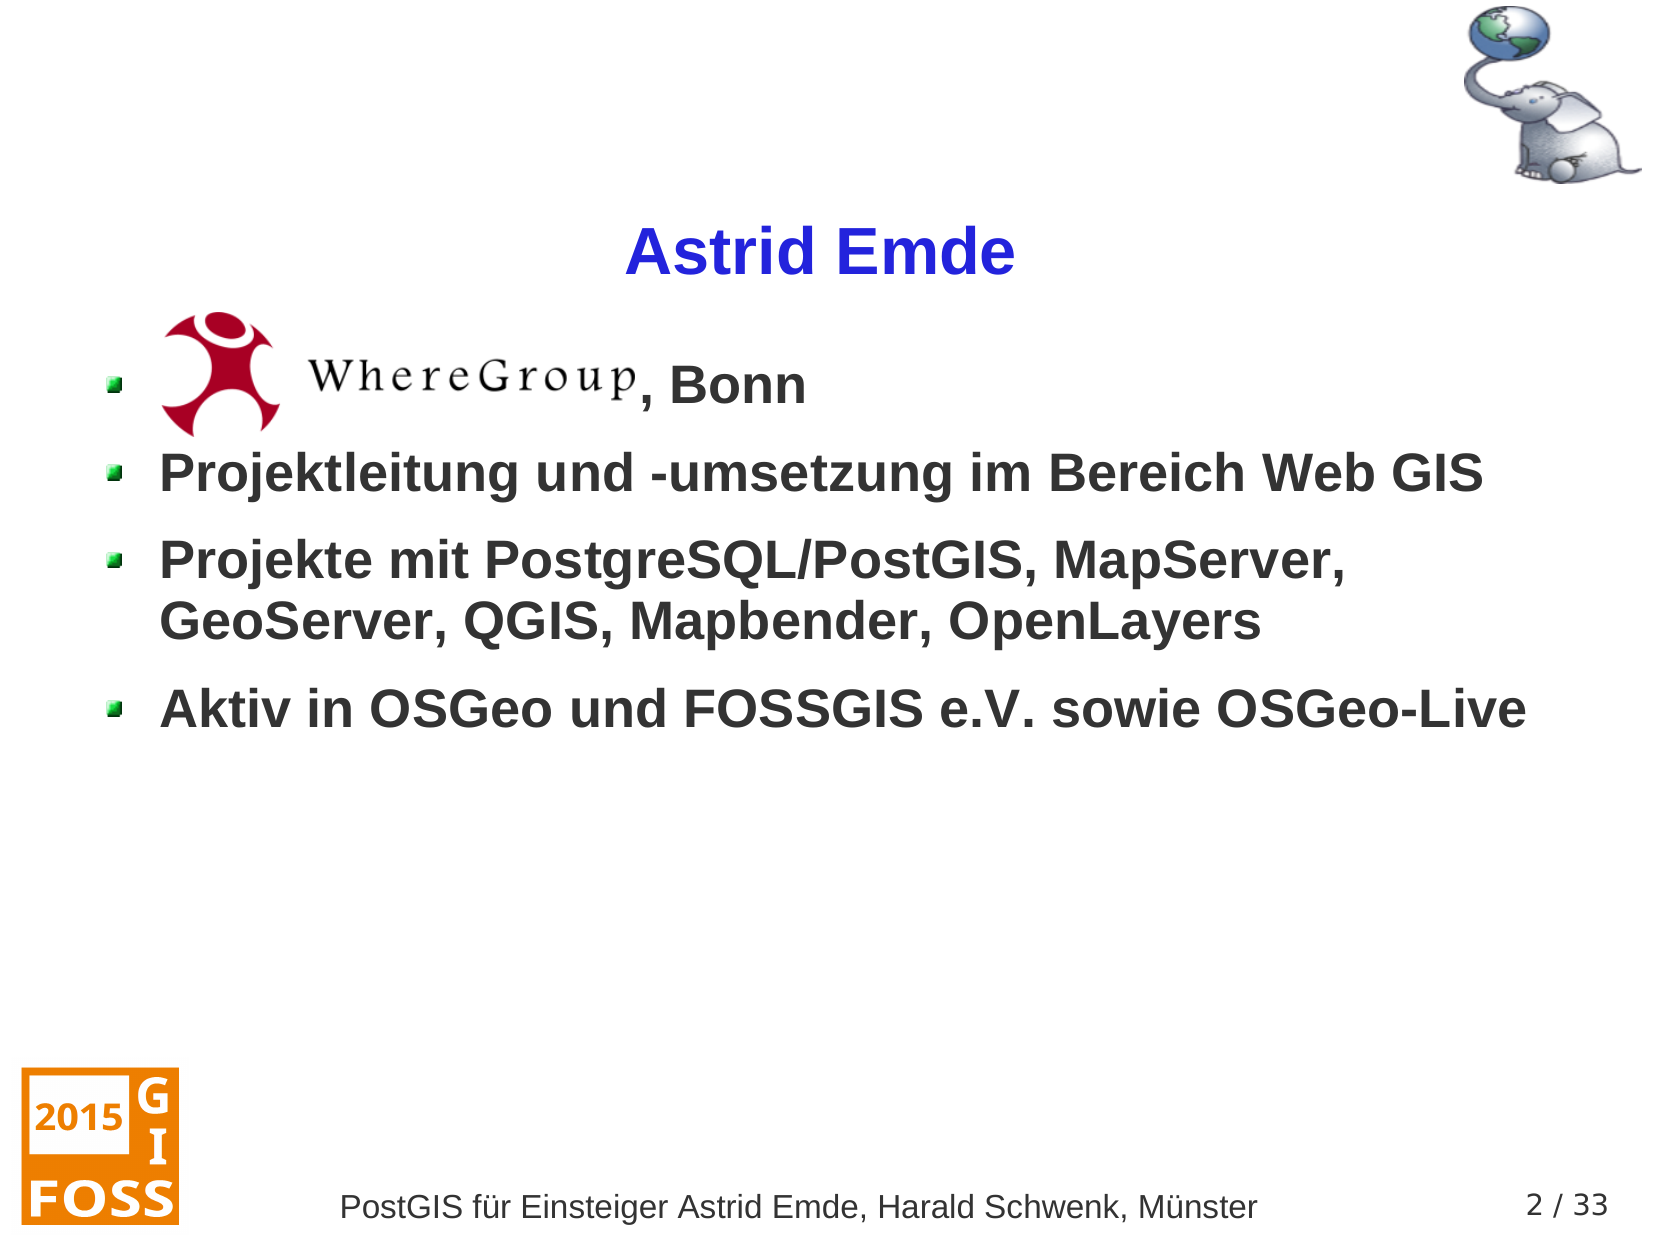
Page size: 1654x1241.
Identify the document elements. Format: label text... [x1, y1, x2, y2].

picture [161, 312, 635, 437]
title Astrid Emde [76, 177, 1565, 325]
list , Bonn Projektleitung und -umsetzung im Bereich Web GIS Projekte mit PostgreSQL/PostGIS, MapServer, GeoServer, QGIS, Mapbender, OpenLayers Aktiv in OSGeo und FOSSGIS e.V. sowie OSGeo-Live [88, 354, 1577, 1173]
picture [11, 1057, 189, 1235]
picture [1464, 6, 1642, 184]
